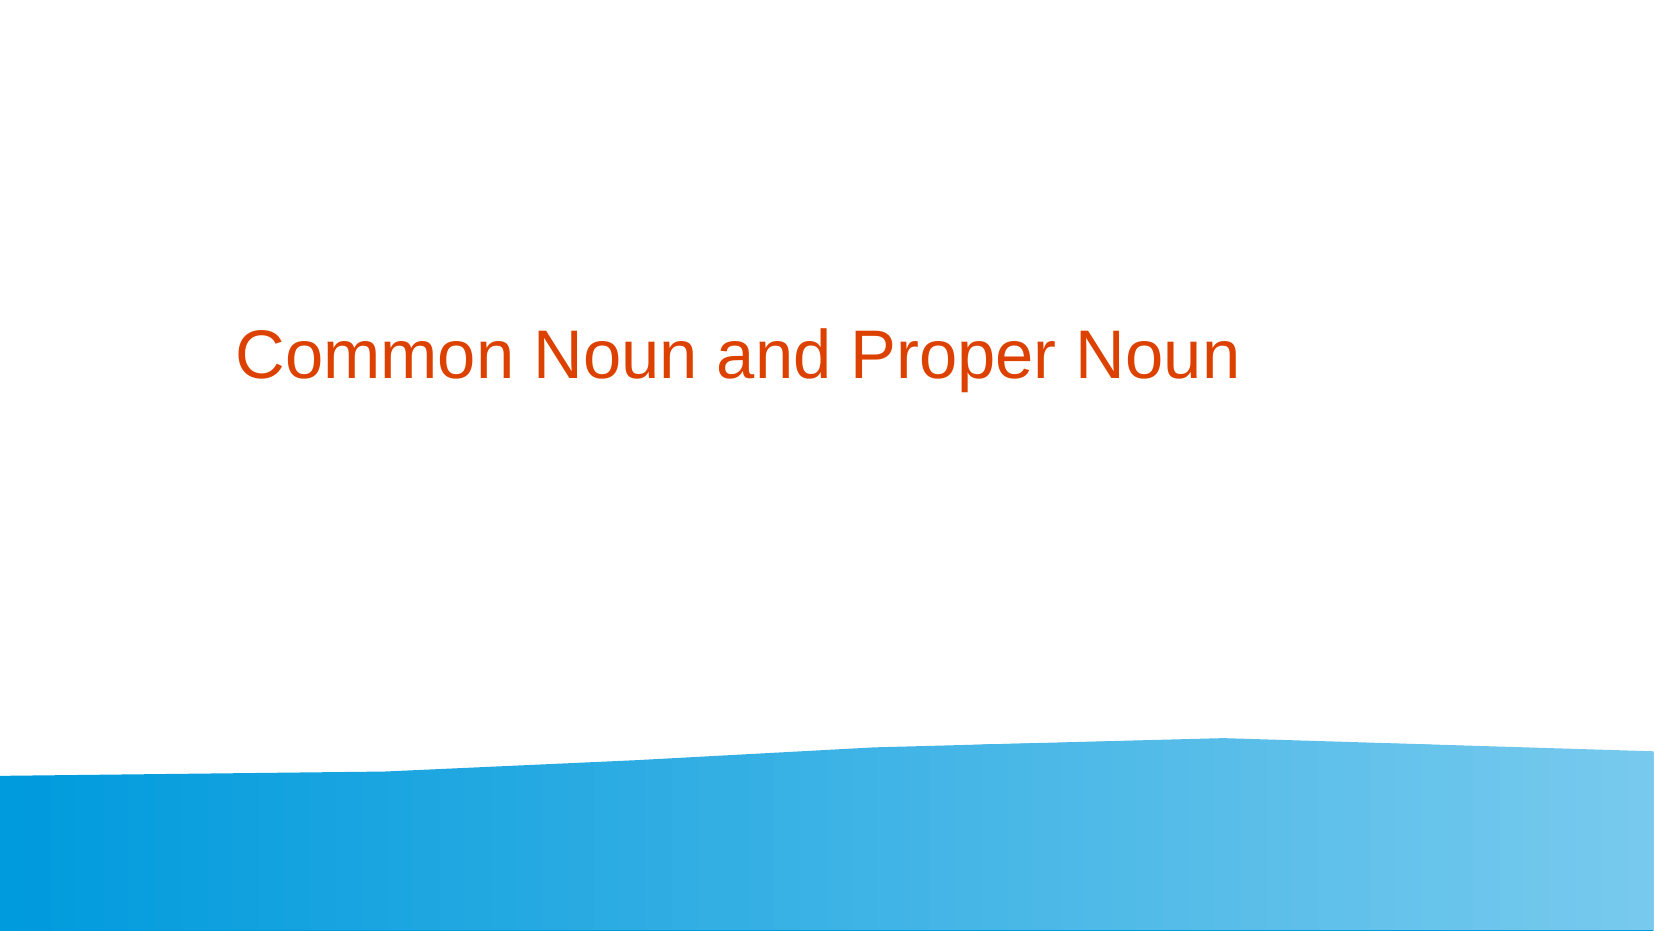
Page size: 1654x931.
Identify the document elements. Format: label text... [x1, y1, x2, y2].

title Common Noun and Proper Noun [0, 265, 1477, 443]
